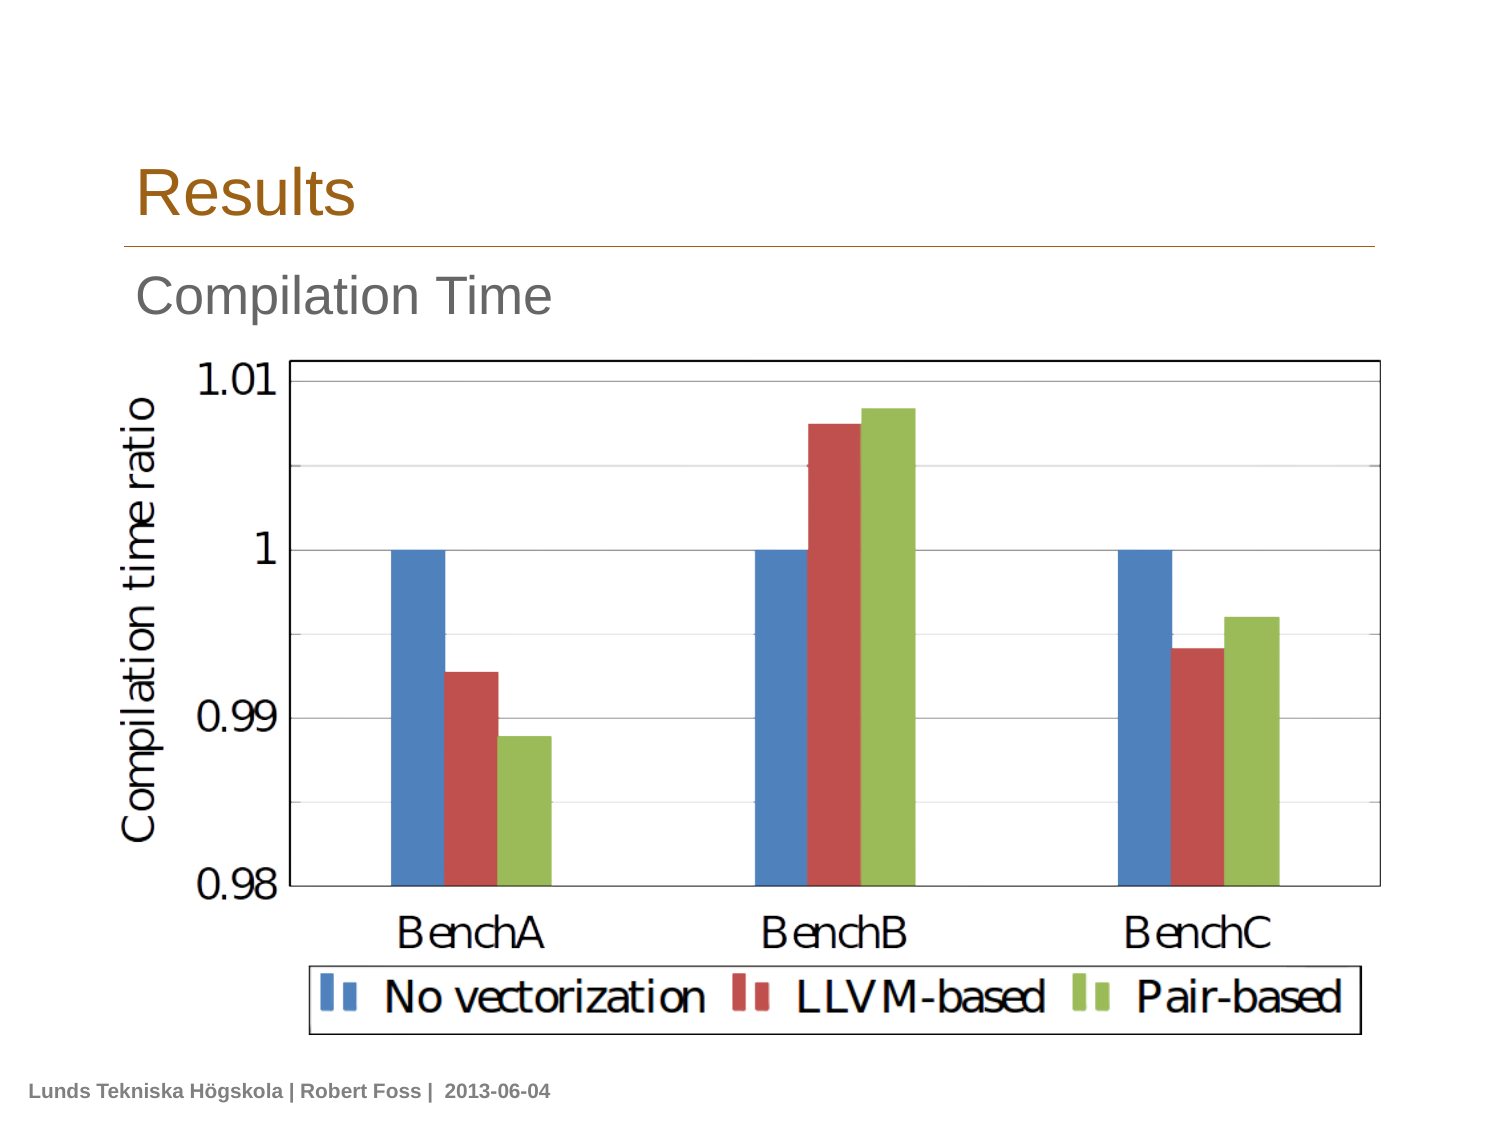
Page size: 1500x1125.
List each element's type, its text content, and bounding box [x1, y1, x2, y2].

picture [120, 344, 1381, 1036]
title Compilation Time [120, 239, 1035, 344]
title Results [120, 120, 1500, 258]
